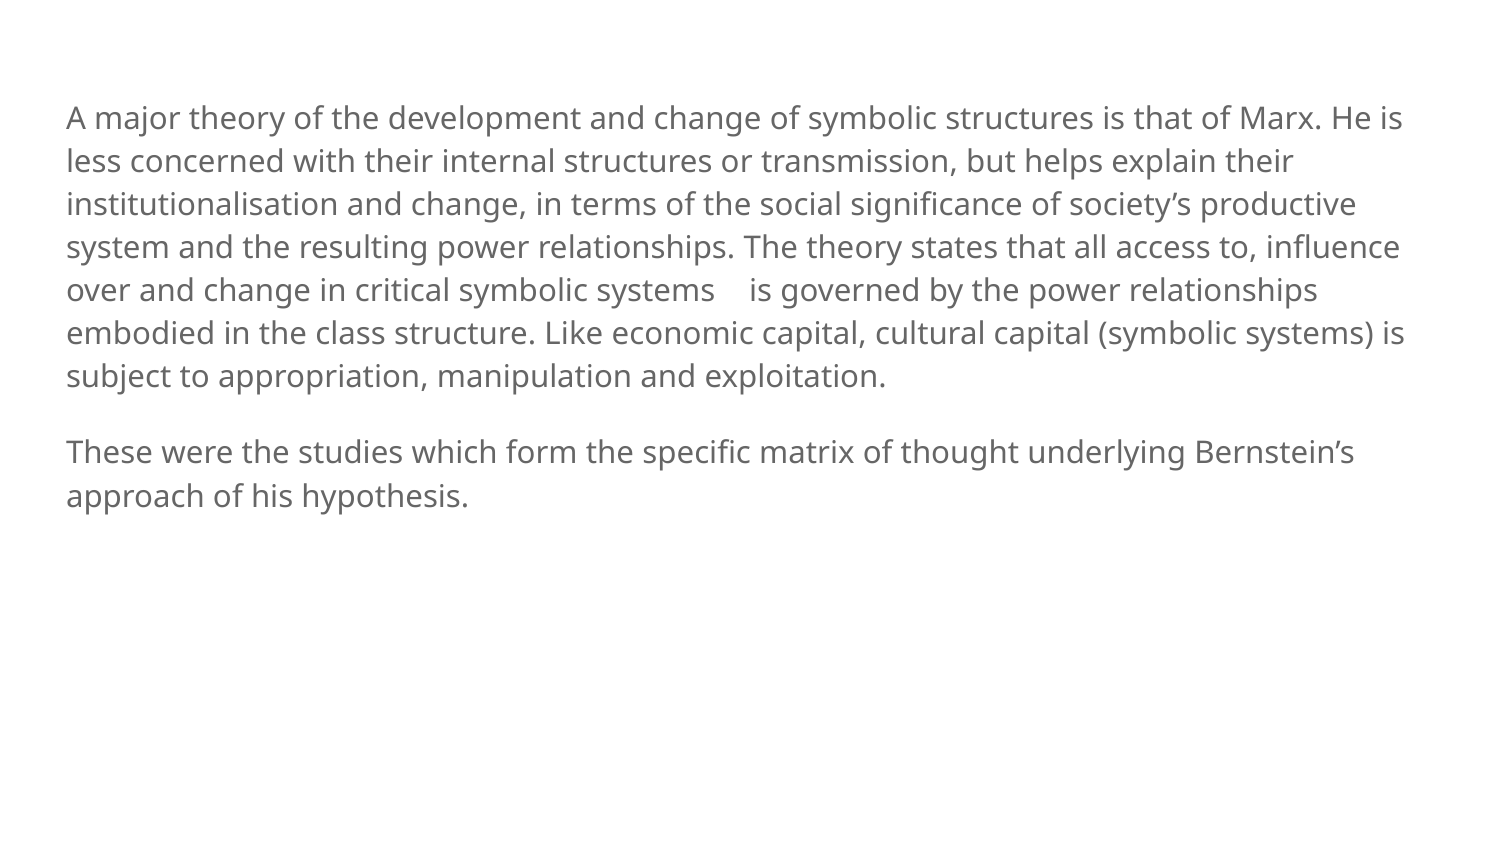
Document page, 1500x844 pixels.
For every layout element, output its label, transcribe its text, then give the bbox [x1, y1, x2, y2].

list A major theory of the development and change of symbolic structures is that of Marx. He is less concerned with their internal structures or transmission, but helps explain their institutionalisation and change, in terms of the social significance of society’s productive system and the resulting power relationships. The theory states that all access to, influence over and change in critical symbolic systems is governed by the power relationships embodied in the class structure. Like economic capital, cultural capital (symbolic systems) is subject to appropriation, manipulation and exploitation. These were the studies which form the specific matrix of thought underlying Bernstein’s approach of his hypothesis. [51, 77, 1449, 761]
